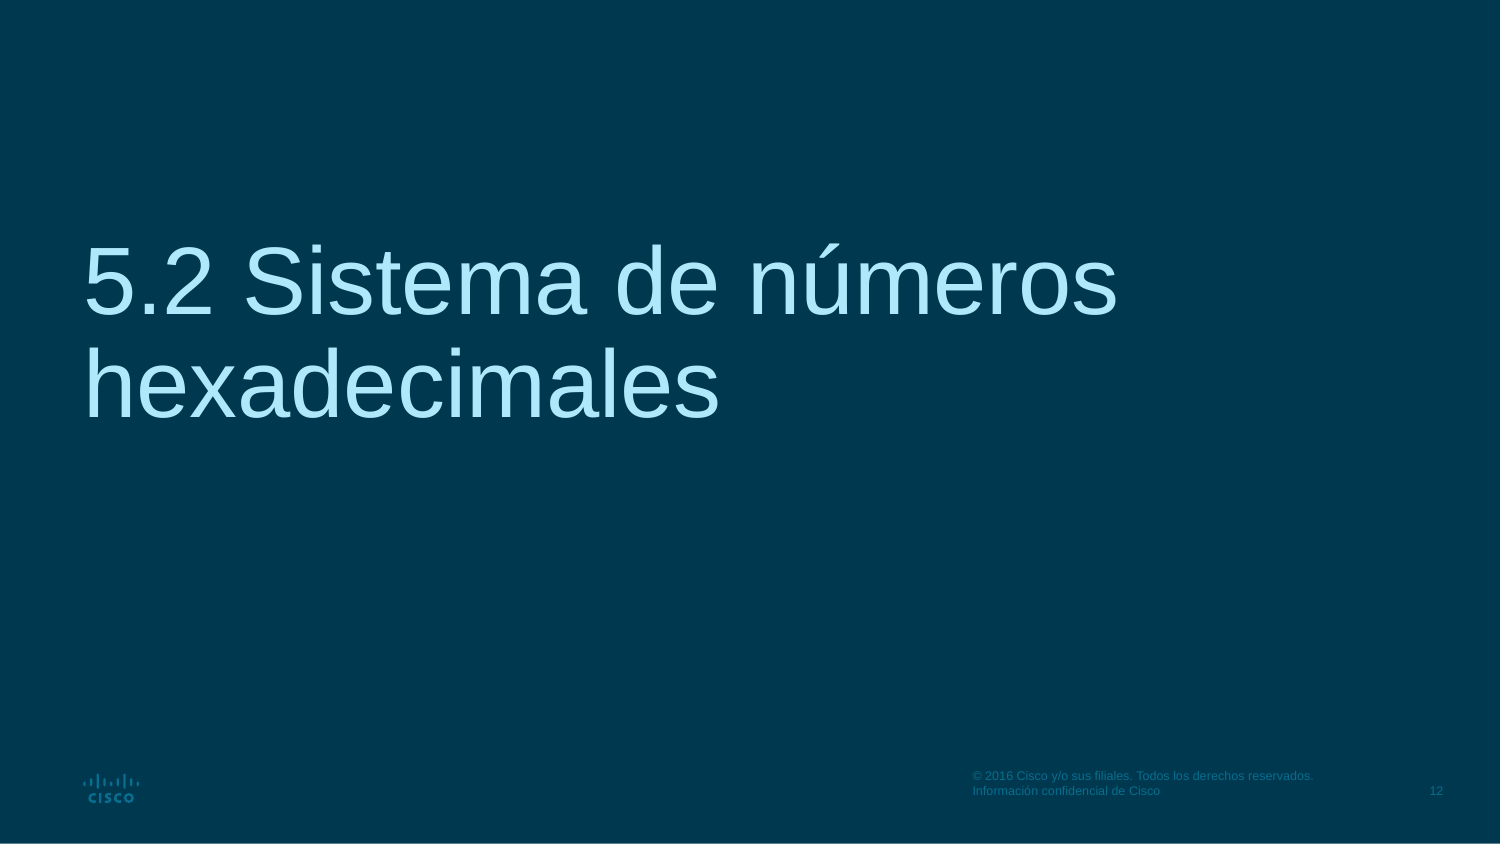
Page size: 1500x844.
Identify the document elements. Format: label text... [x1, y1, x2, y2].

title 5.2 Sistema de números hexadecimales [68, 293, 1356, 446]
